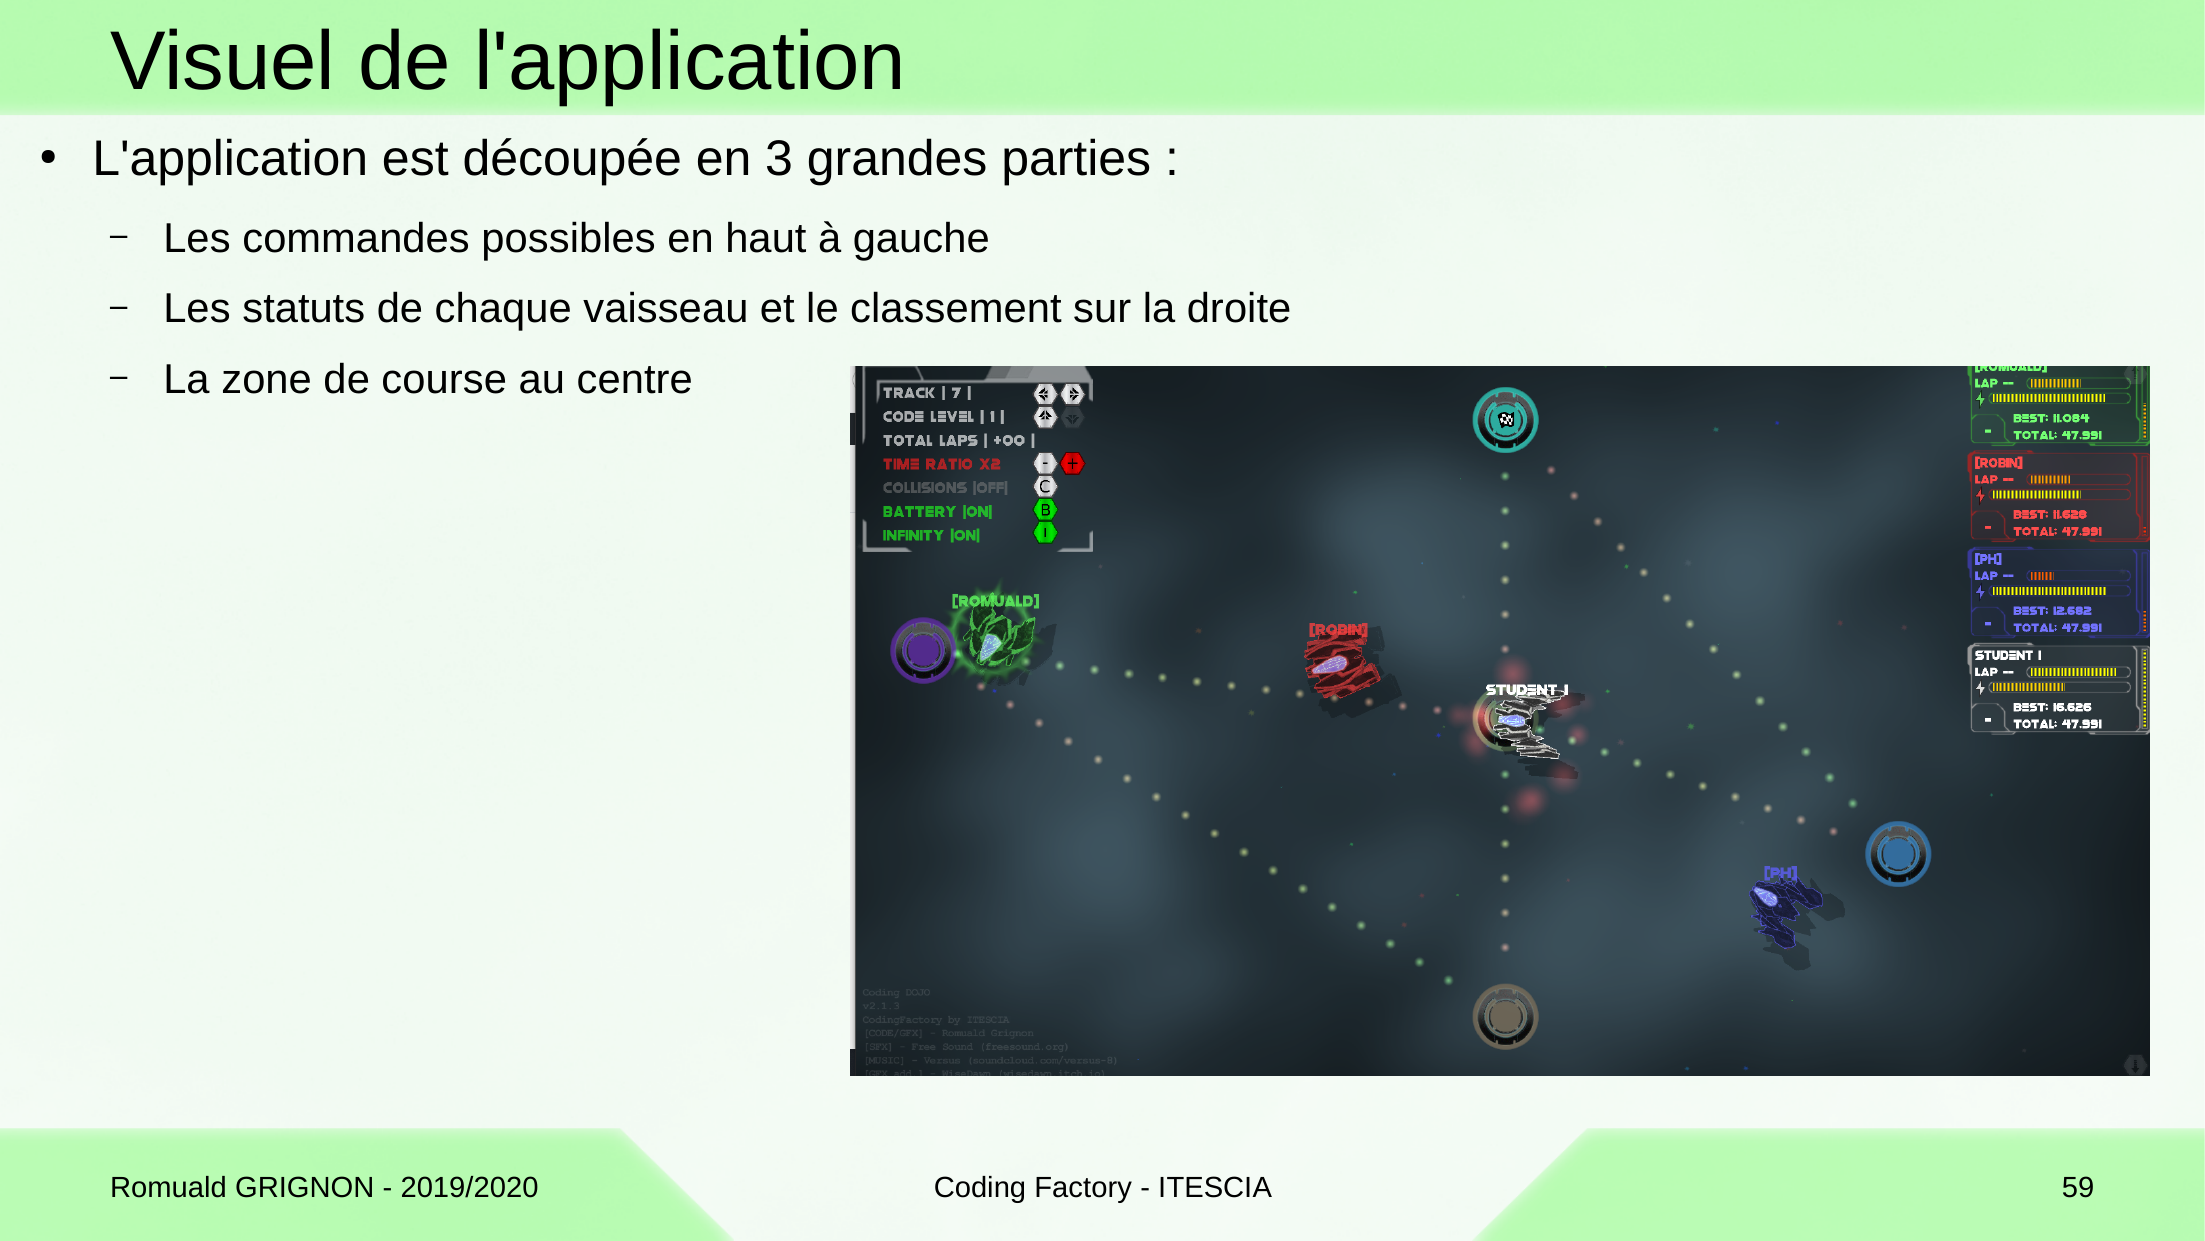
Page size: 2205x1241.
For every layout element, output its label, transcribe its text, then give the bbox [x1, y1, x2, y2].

picture [0, 0, 2205, 1241]
list L'application est découpée en 3 grandes parties : Les commandes possibles en haut à gauche Les statuts de chaque vaisseau et le classement sur la droite La zone de course au centre [21, 200, 2006, 926]
title Visuel de l'application [110, 49, 2095, 257]
